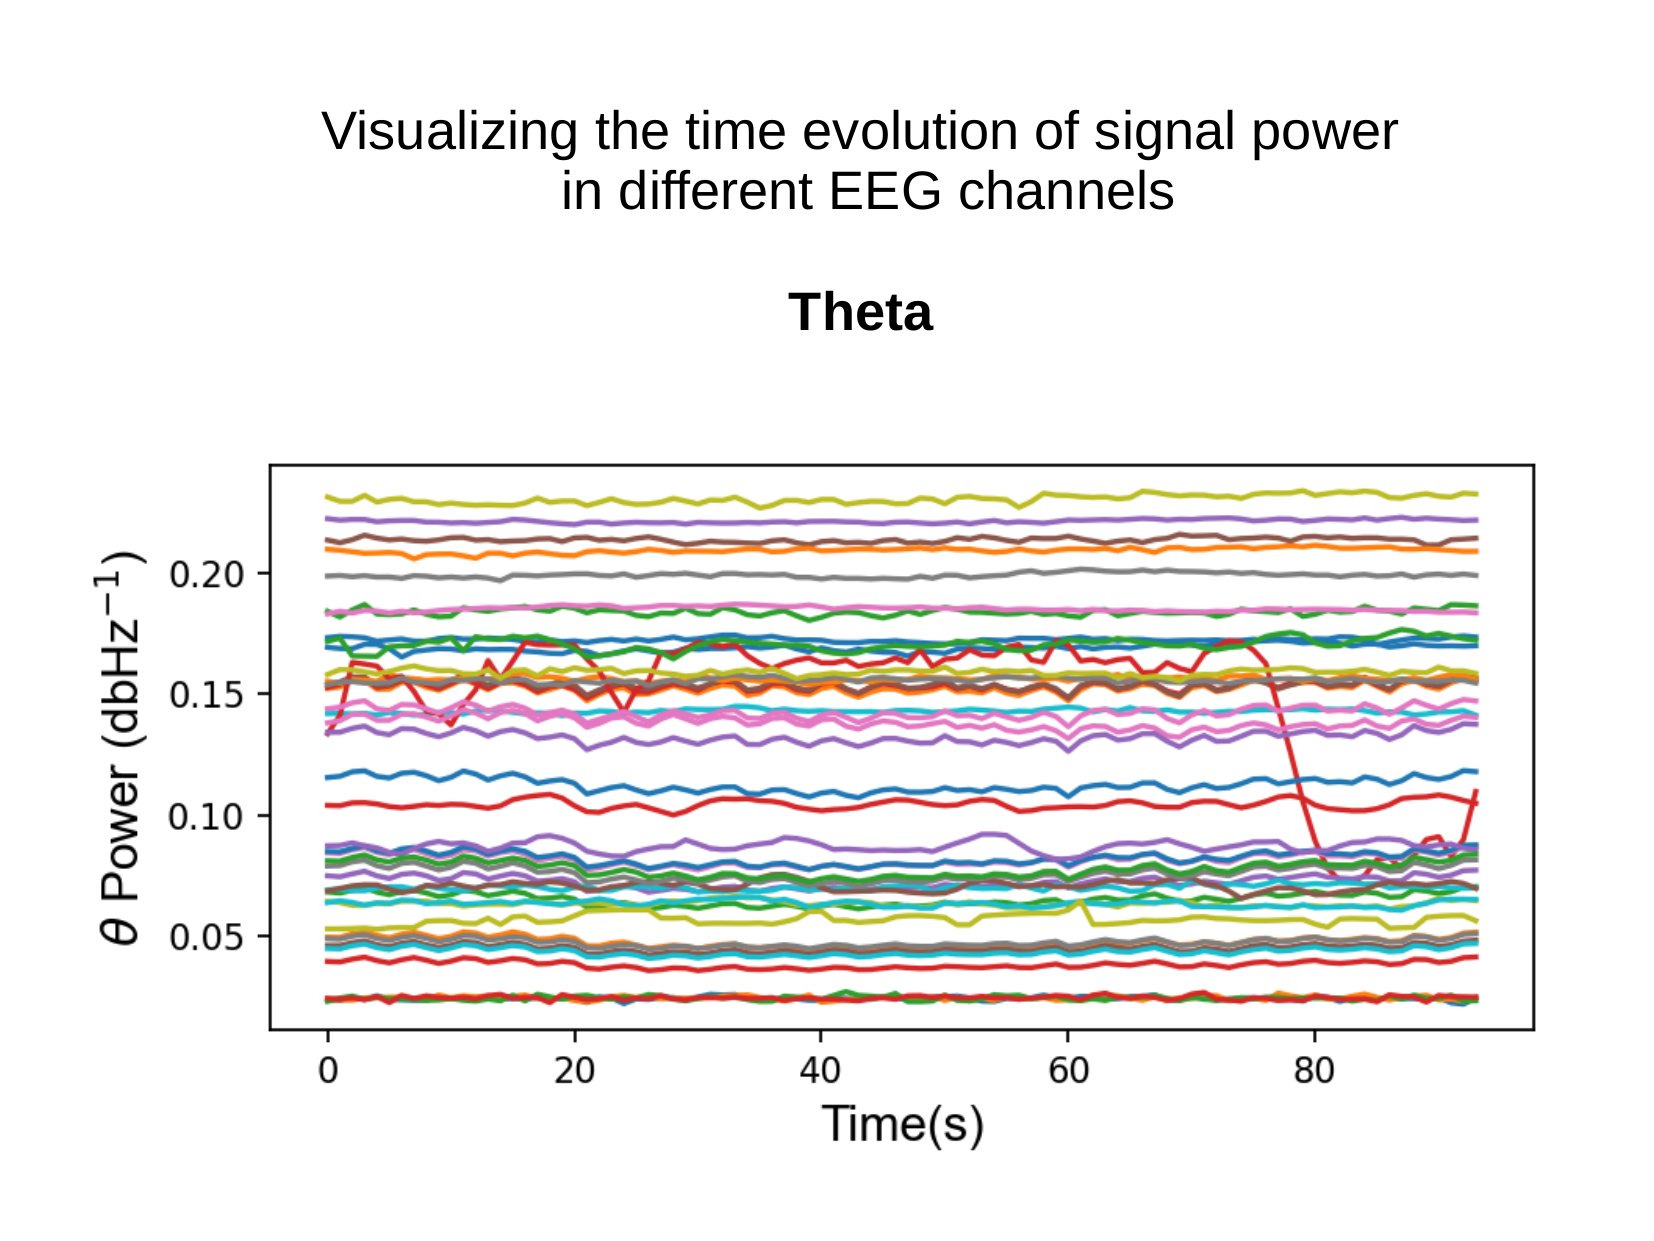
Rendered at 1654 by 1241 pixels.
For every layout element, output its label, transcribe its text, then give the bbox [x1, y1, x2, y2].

text_box Visualizing the time evolution of signal power in different EEG channels Theta [306, 92, 1417, 350]
picture [50, 428, 1570, 1188]
